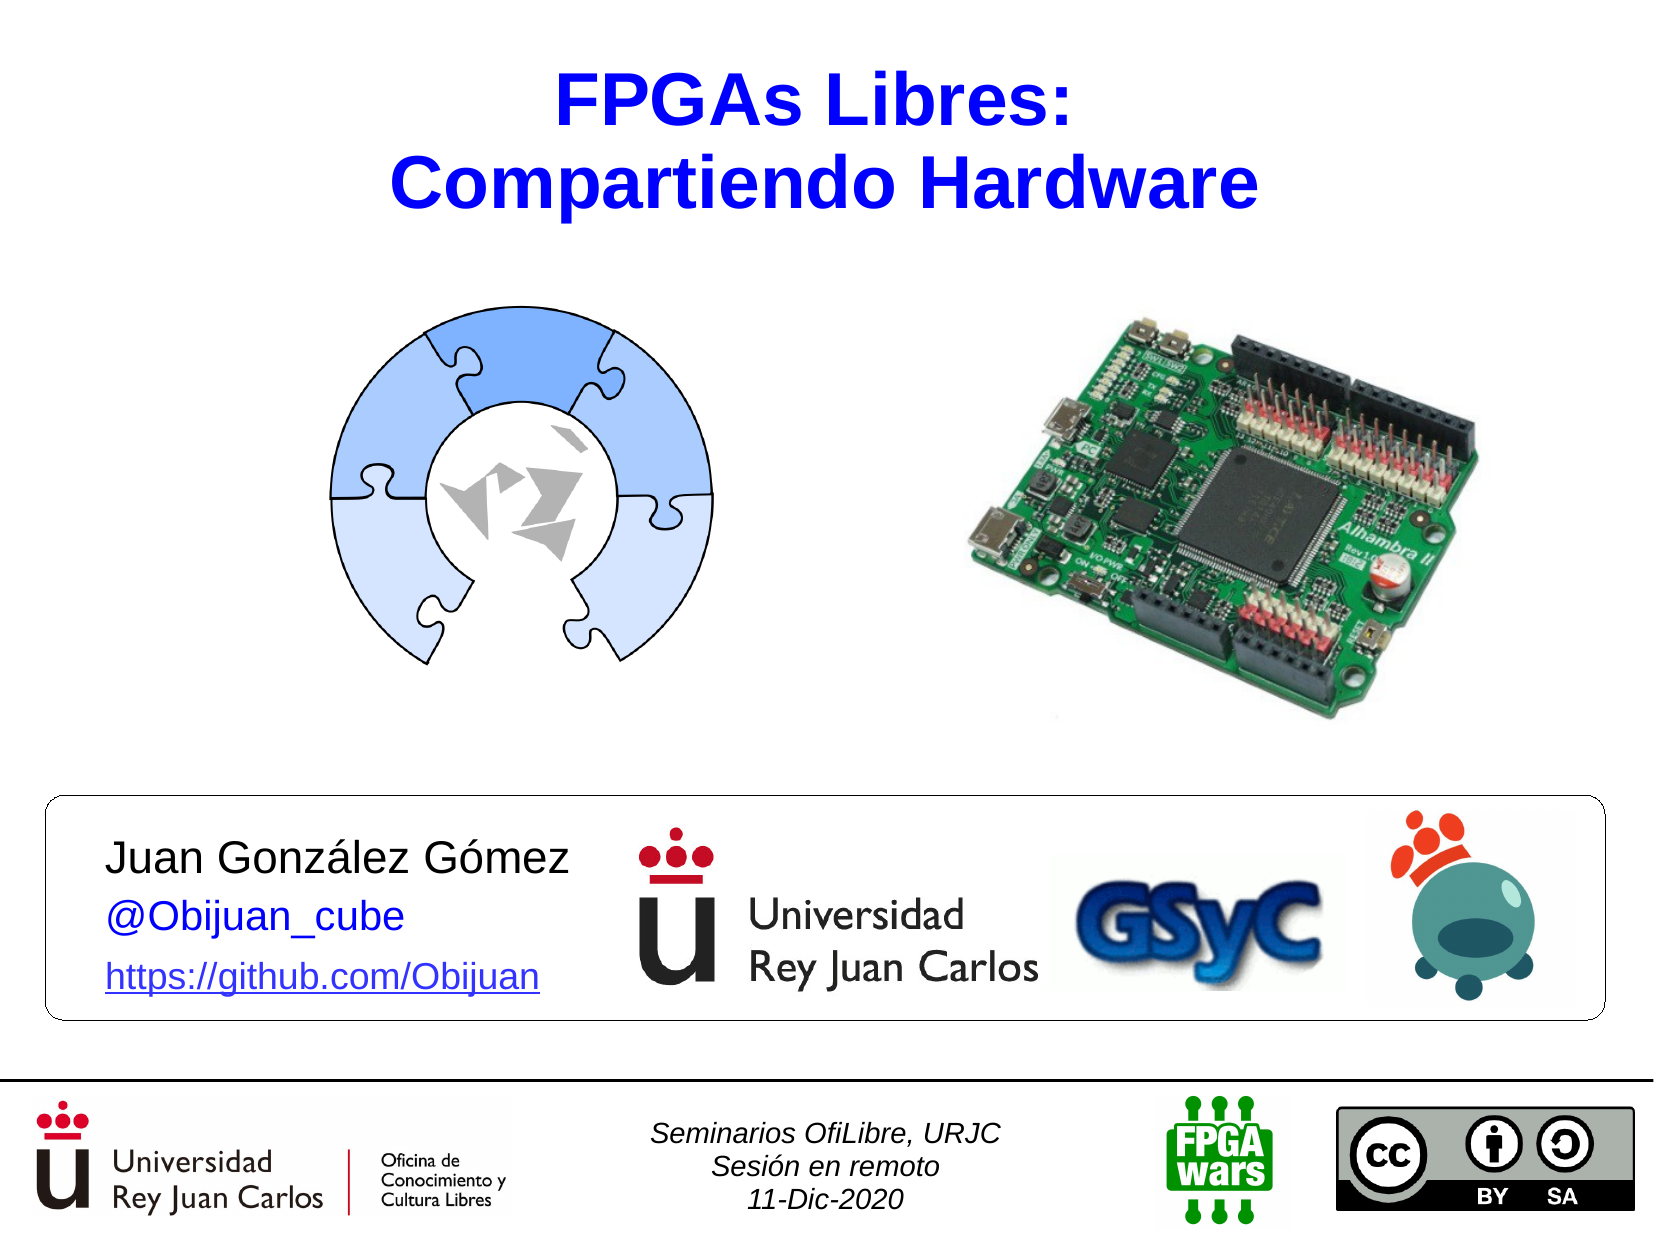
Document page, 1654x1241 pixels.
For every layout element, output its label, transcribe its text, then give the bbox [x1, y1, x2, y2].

picture [1155, 1095, 1291, 1230]
picture [325, 301, 721, 676]
text_box @Obijuan_cube [90, 885, 451, 961]
picture [1365, 810, 1576, 1006]
text_box Juan González Gómez [90, 825, 601, 916]
text_box [45, 795, 1606, 1021]
picture [30, 1095, 512, 1216]
picture [945, 300, 1501, 740]
picture [612, 810, 1346, 1006]
text_box Seminarios OfiLibre, URJC Sesión en remoto 11-Dic-2020 [586, 1110, 1066, 1224]
title FPGAs Libres: Compartiendo Hardware [165, 30, 1486, 253]
text_box https://github.com/Obijuan [90, 948, 556, 1006]
picture [1336, 1095, 1636, 1222]
